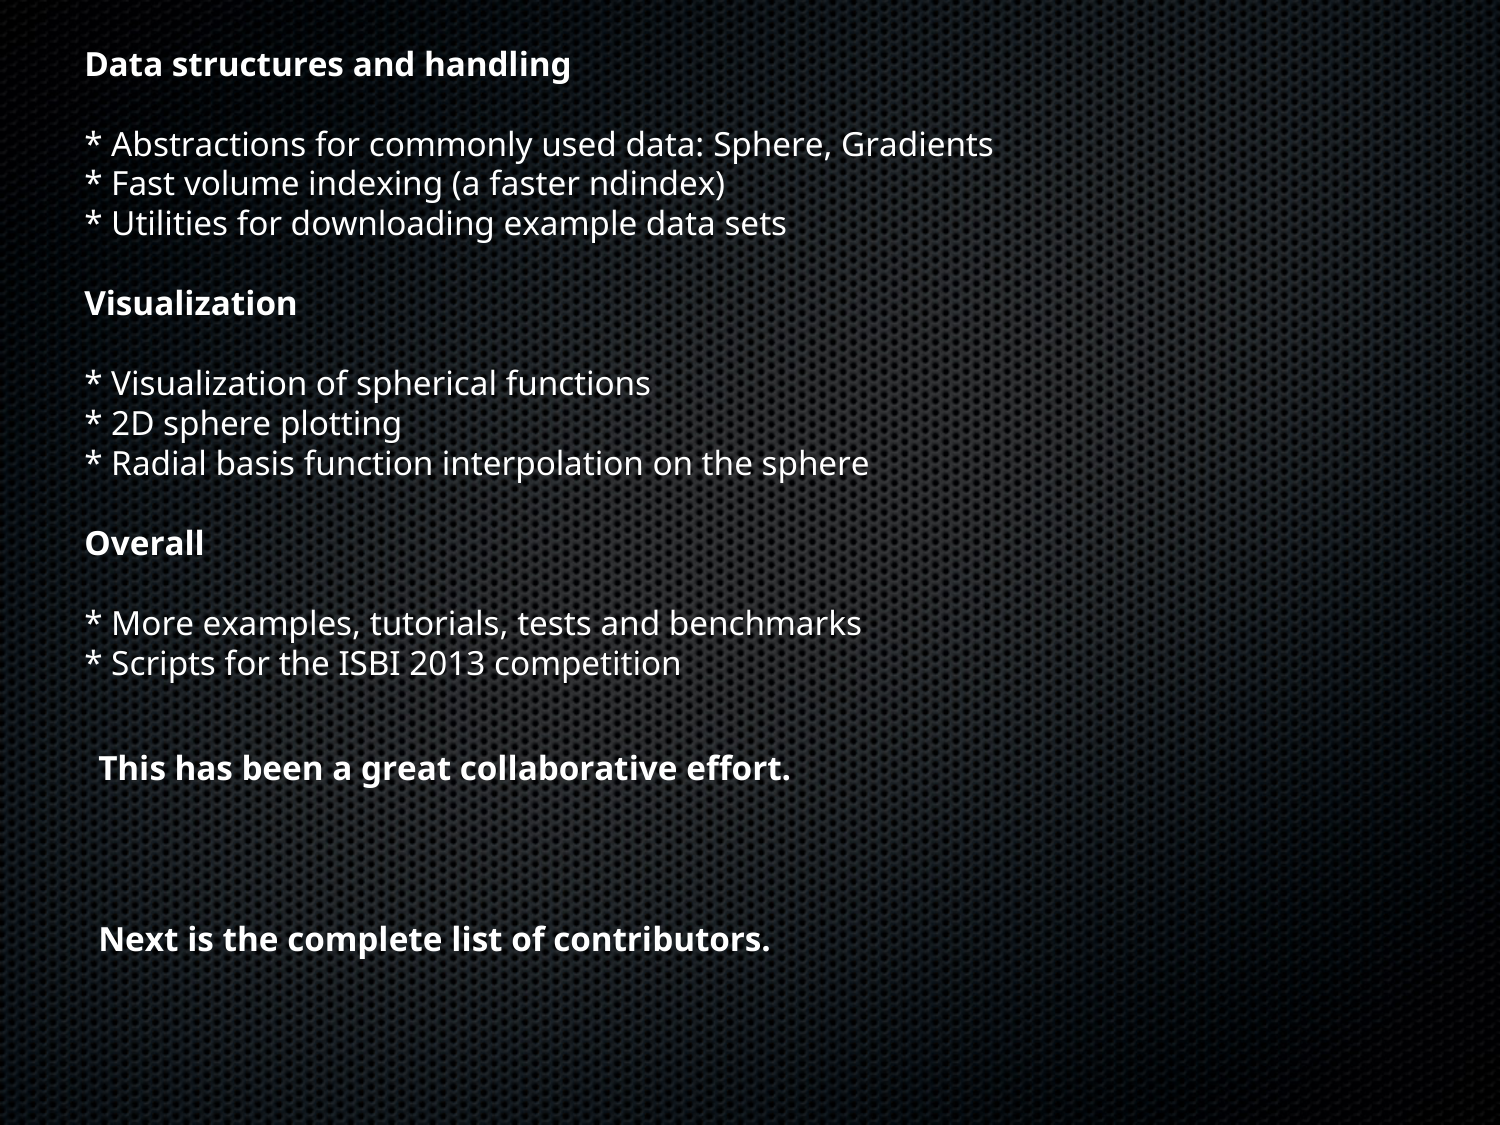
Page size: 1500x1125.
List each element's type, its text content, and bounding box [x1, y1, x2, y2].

picture [0, 0, 1500, 1125]
text_box Data structures and handling * Abstractions for commonly used data: Sphere, Gradients * Fast volume indexing (a faster ndindex) * Utilities for downloading example data sets Visualization * Visualization of spherical functions * 2D sphere plotting * Radial basis function interpolation on the sphere Overall * More examples, tutorials, tests and benchmarks * Scripts for the ISBI 2013 competition [69, 35, 1073, 729]
text_box This has been a great collaborative effort. Next is the complete list of contributors. [83, 739, 1465, 966]
